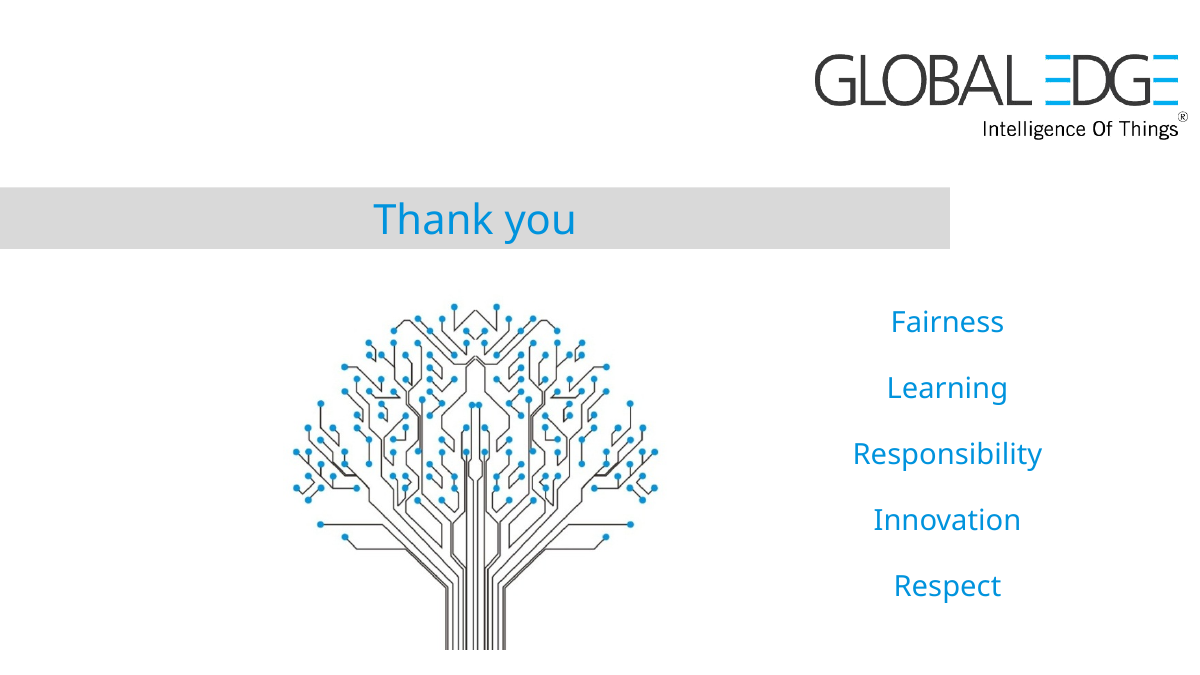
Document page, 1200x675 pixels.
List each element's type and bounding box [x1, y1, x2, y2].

picture [283, 279, 667, 650]
picture [761, 0, 1200, 193]
